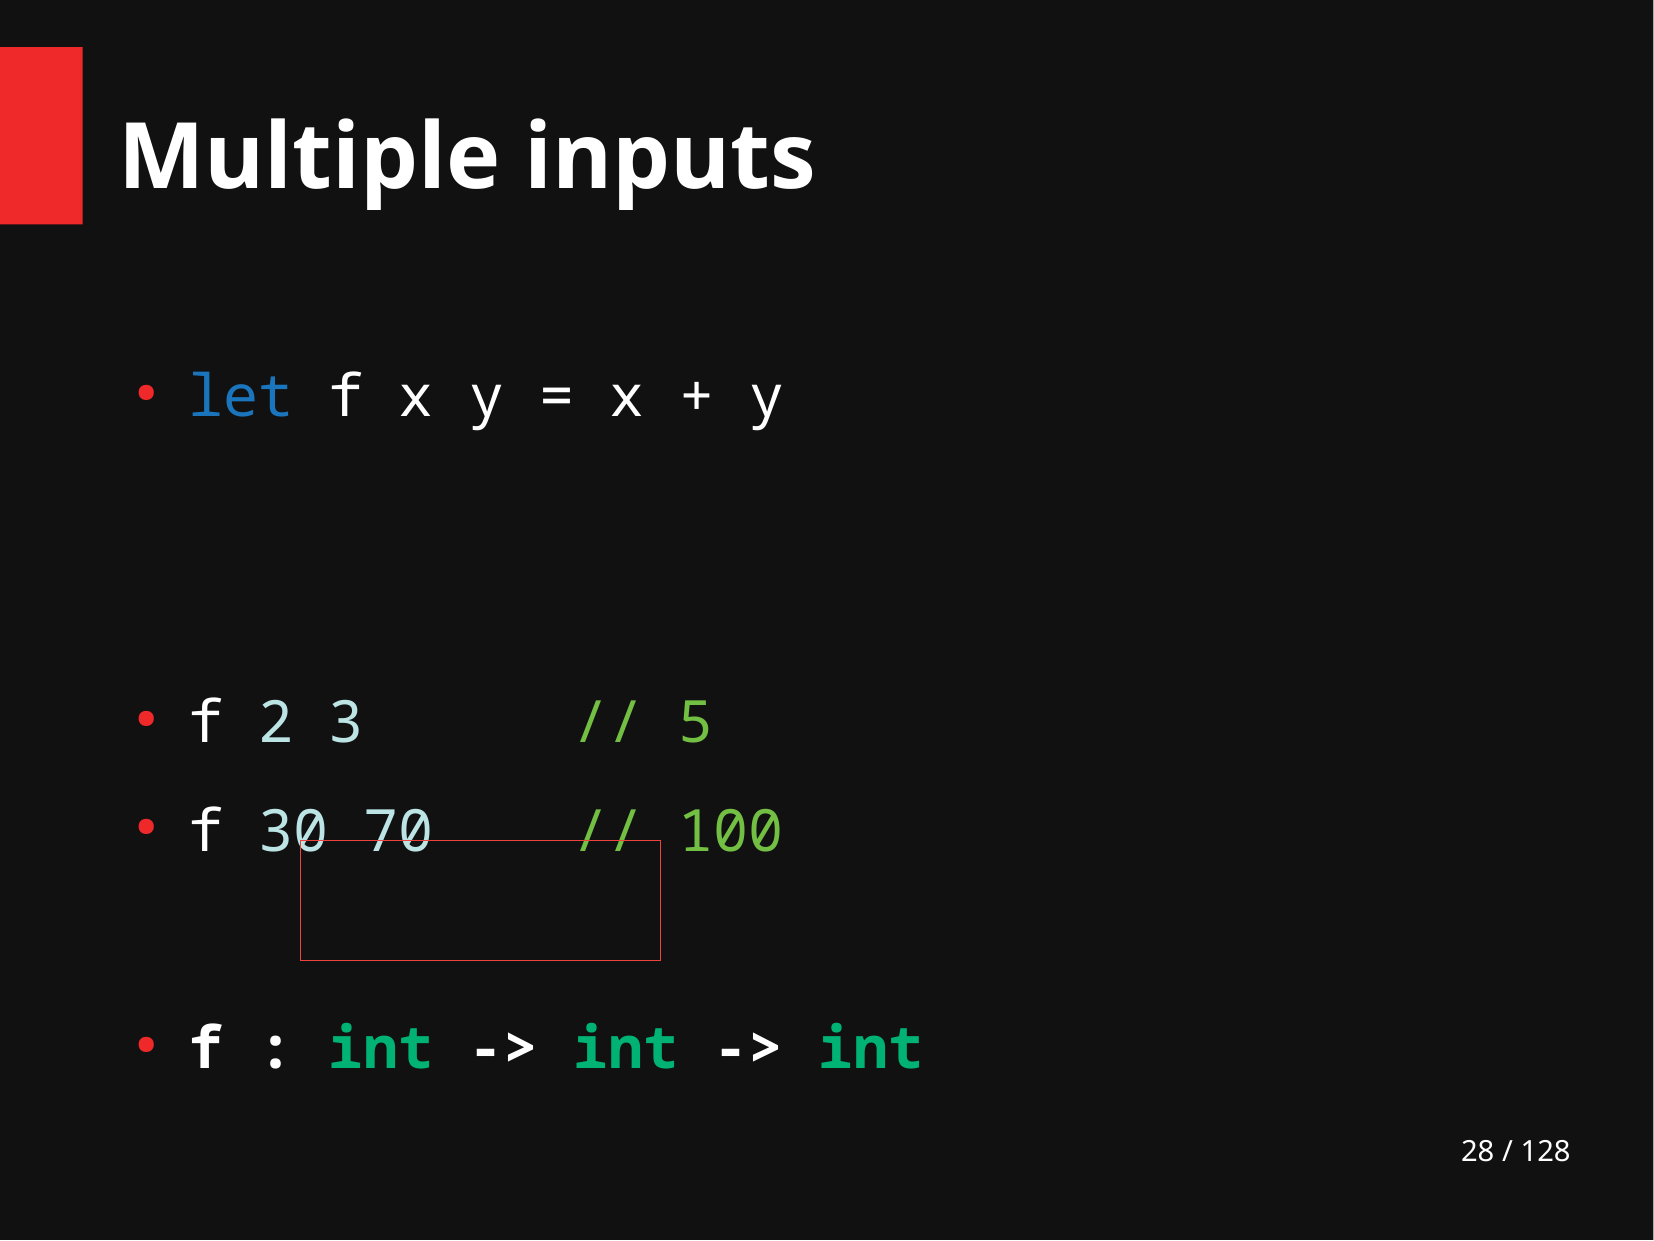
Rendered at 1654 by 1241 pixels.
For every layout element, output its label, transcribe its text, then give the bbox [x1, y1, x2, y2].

title Multiple inputs [118, 49, 1571, 257]
list let f x y = x + y f 2 3 // 5 f 30 70 // 100 f : int -> int -> int [118, 354, 1536, 1074]
